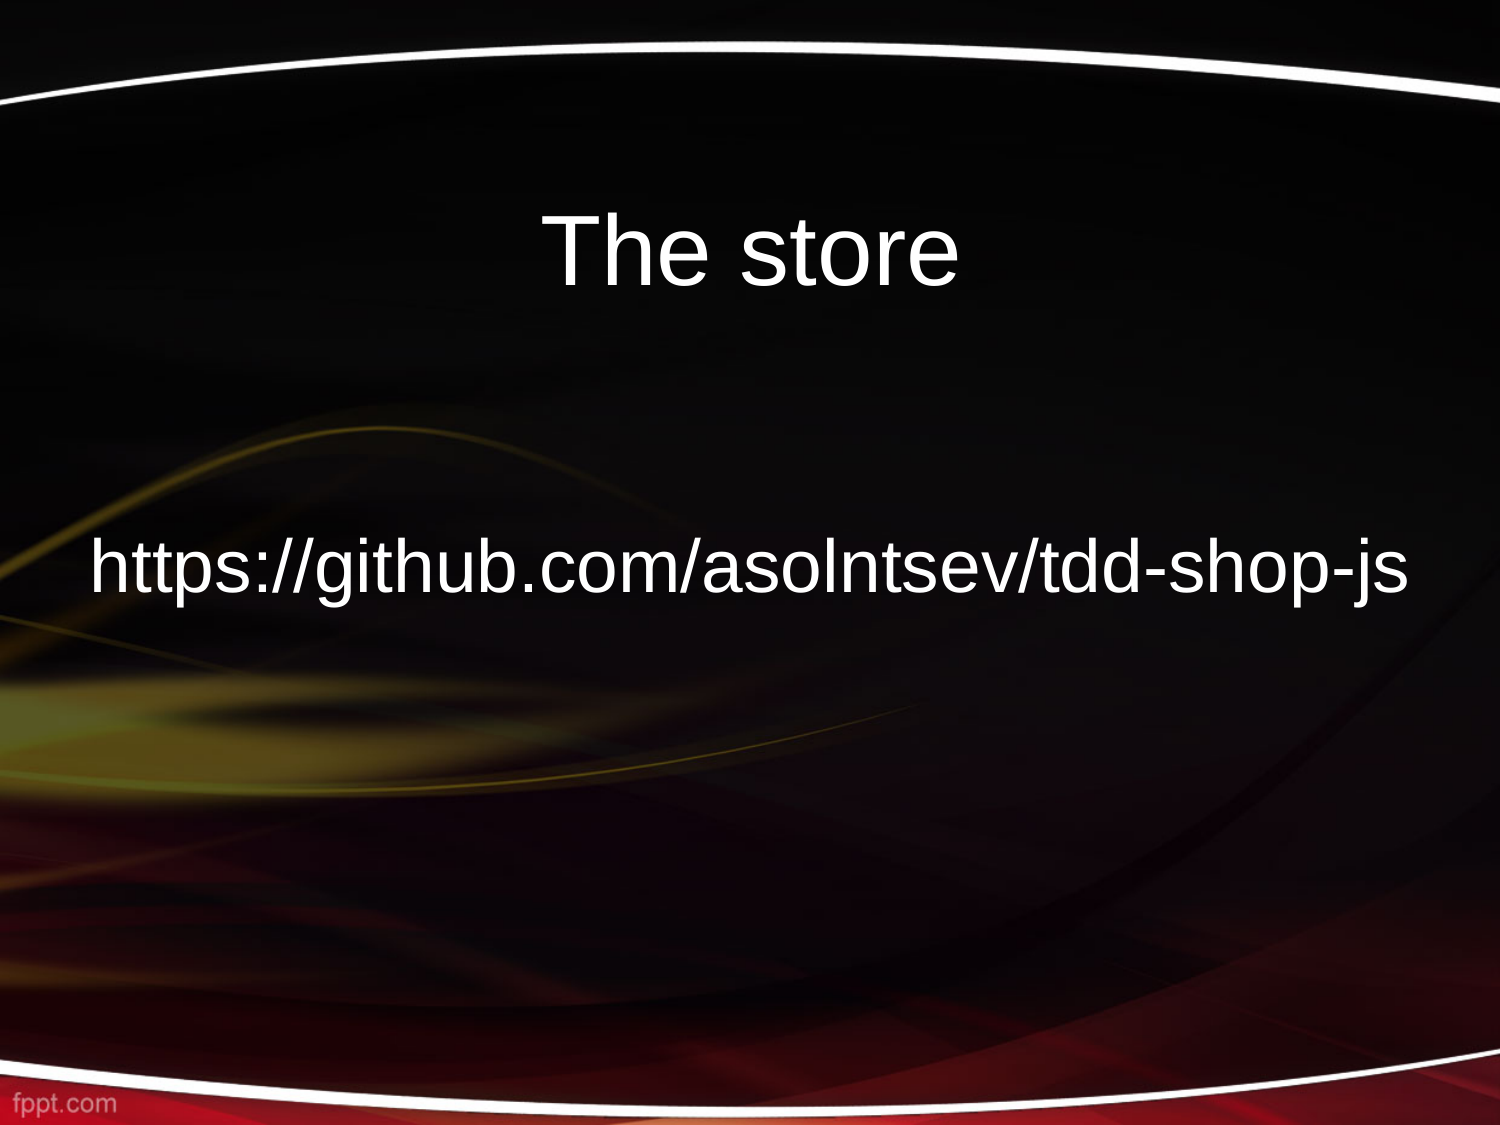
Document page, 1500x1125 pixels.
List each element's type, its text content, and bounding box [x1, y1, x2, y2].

list The store [65, 70, 1382, 421]
text_box https://github.com/asolntsev/tdd-shop-js [75, 510, 1471, 676]
picture [0, 0, 1500, 1125]
